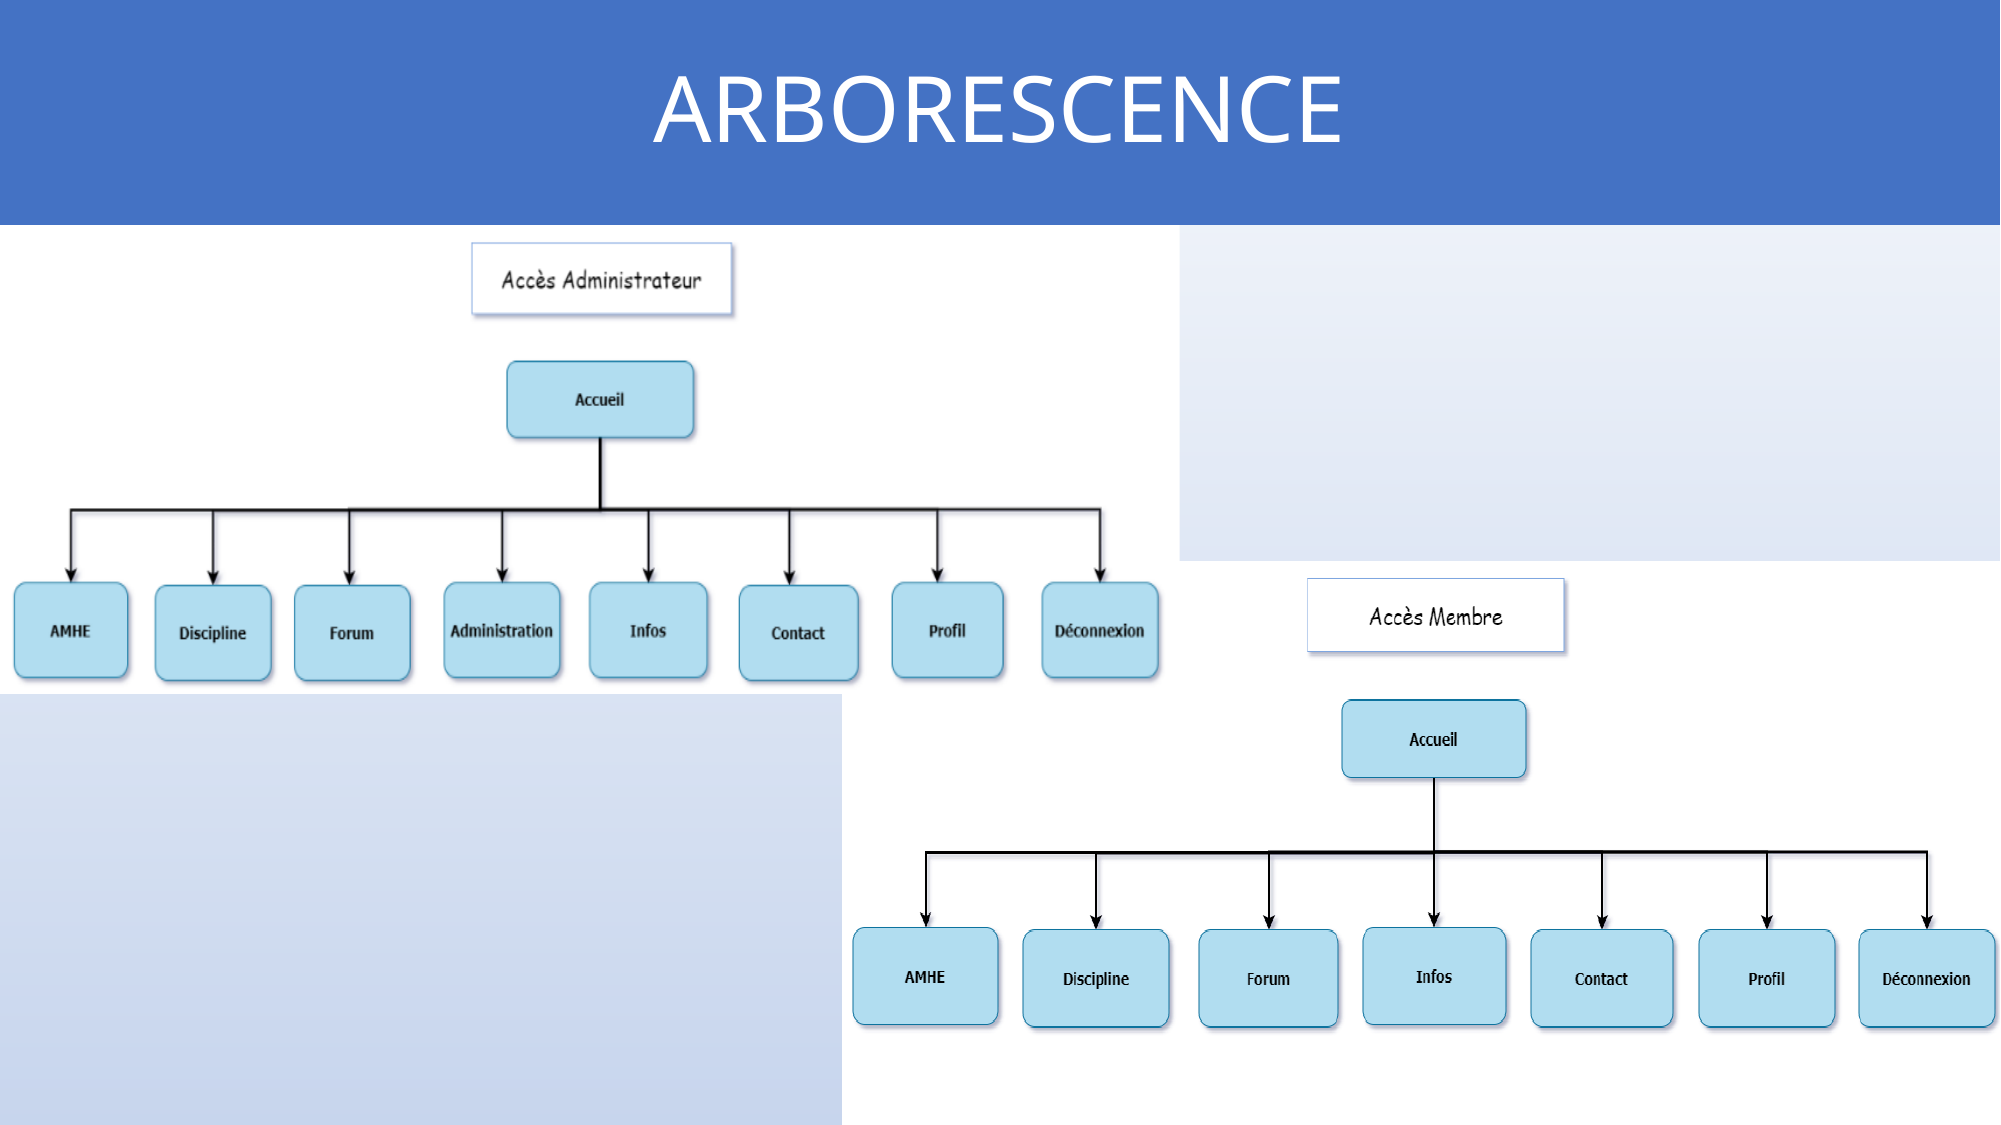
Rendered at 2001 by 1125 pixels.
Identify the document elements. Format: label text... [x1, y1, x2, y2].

picture [0, 224, 2000, 1125]
title ARBORESCENCE [0, 0, 2000, 225]
